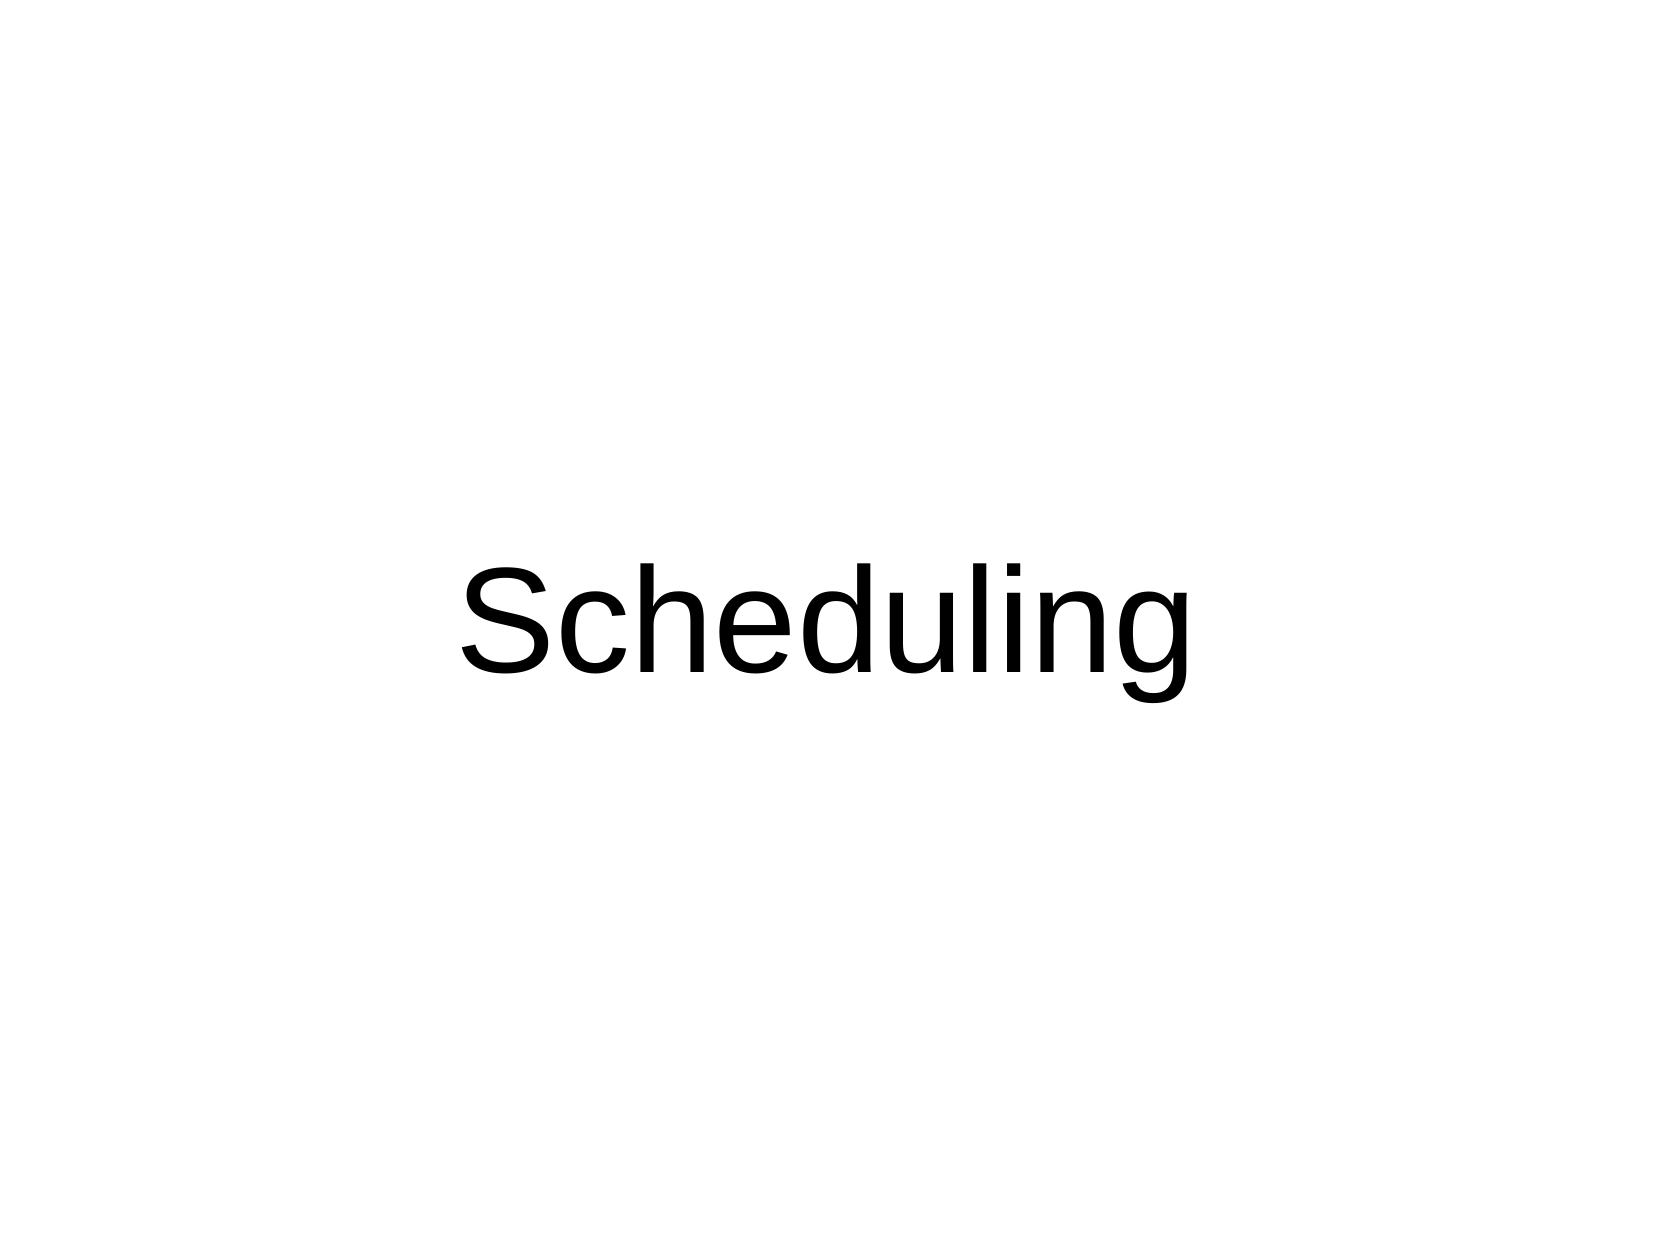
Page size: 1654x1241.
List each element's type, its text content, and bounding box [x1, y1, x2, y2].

text_box Scheduling [440, 528, 1213, 712]
